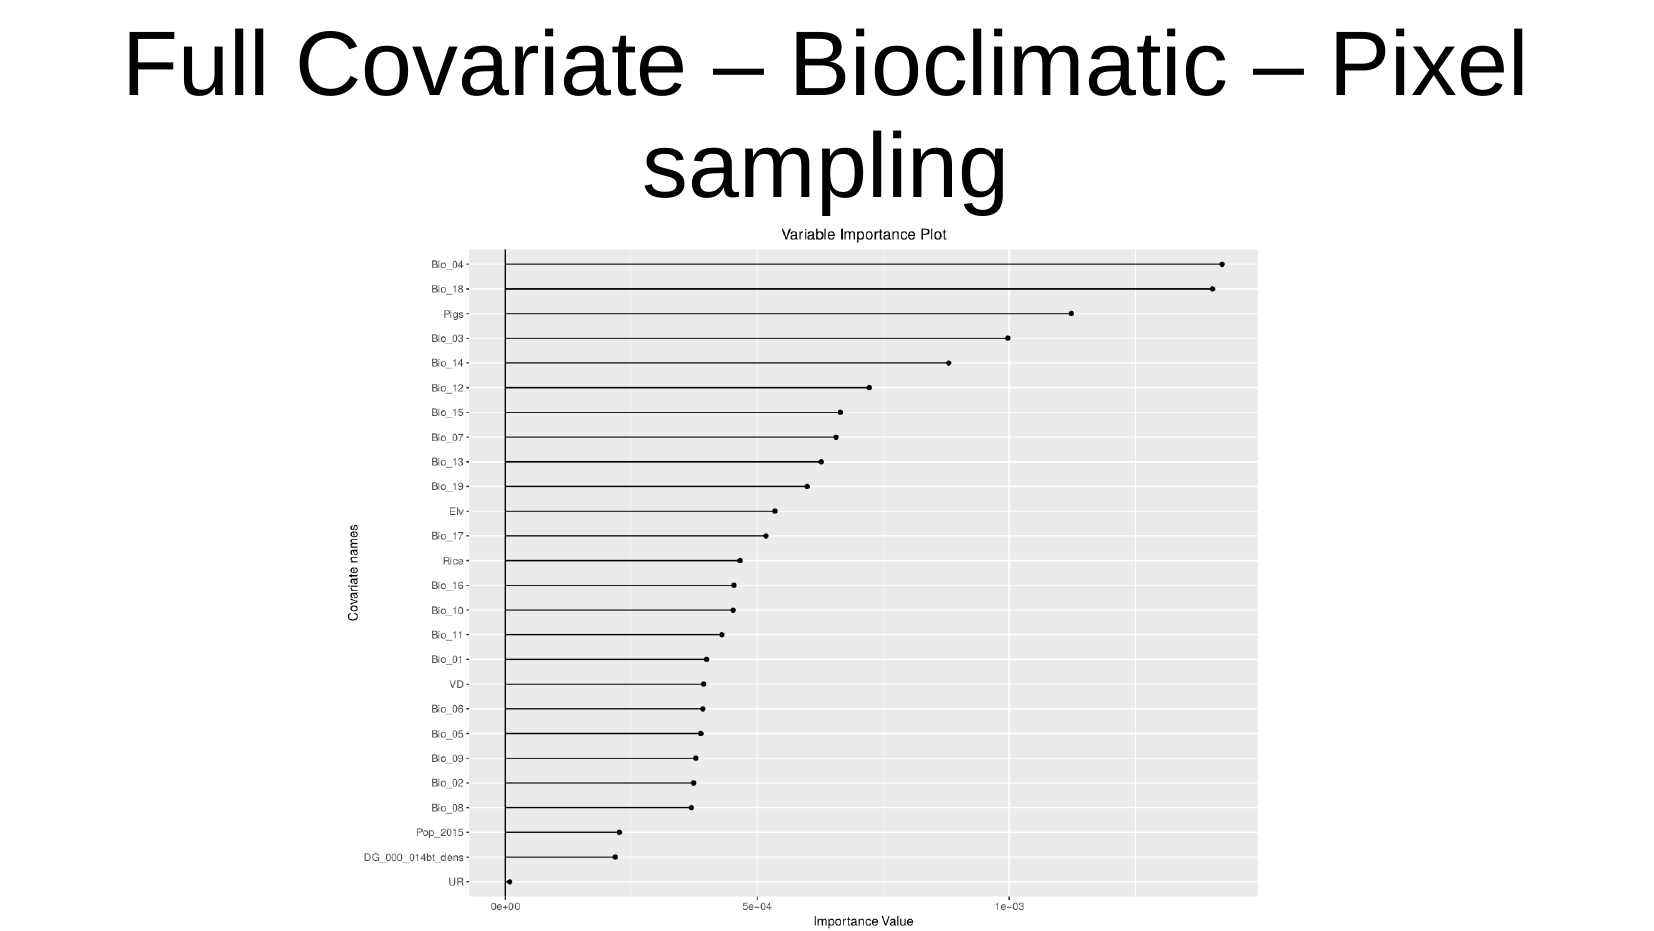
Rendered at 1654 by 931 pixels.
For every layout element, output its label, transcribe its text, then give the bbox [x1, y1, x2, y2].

title Full Covariate – Bioclimatic – Pixel sampling [82, 12, 1571, 218]
picture [342, 224, 1261, 931]
